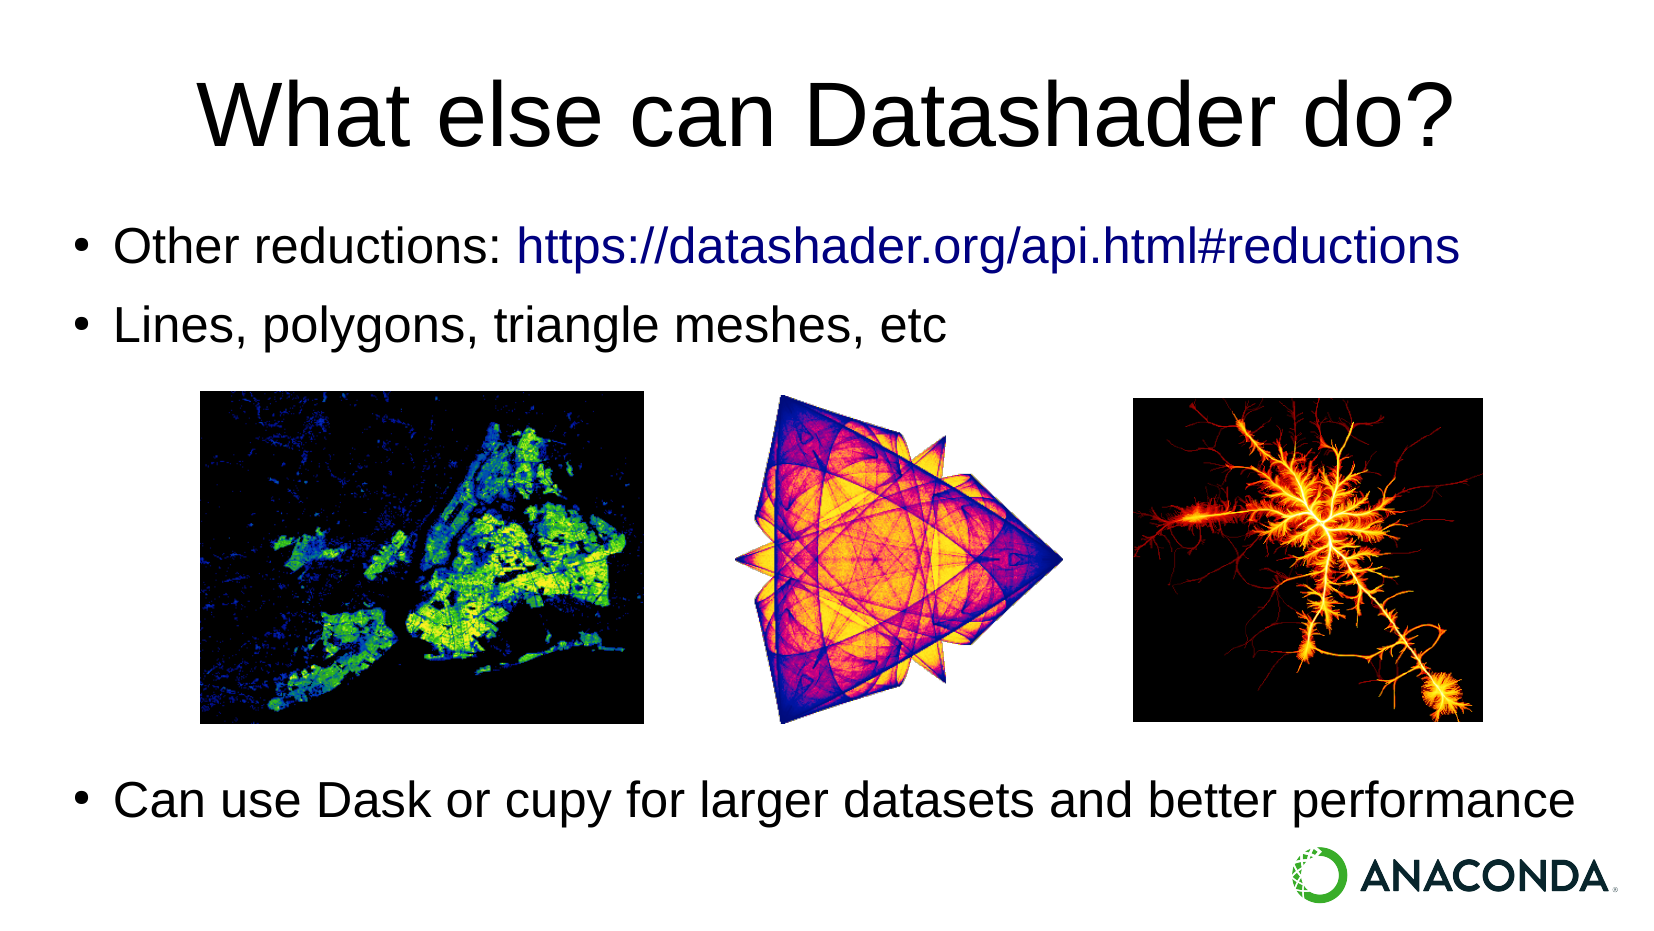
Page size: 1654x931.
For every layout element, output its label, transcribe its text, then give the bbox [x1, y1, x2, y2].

picture [735, 395, 1063, 724]
title What else can Datashader do? [82, 37, 1571, 193]
picture [1287, 842, 1624, 908]
picture [1133, 398, 1483, 722]
list Other reductions: https://datashader.org/api.html#reductions Lines, polygons, triangle meshes, etc Can use Dask or cupy for larger datasets and better performance [59, 217, 1583, 851]
picture [200, 391, 644, 724]
